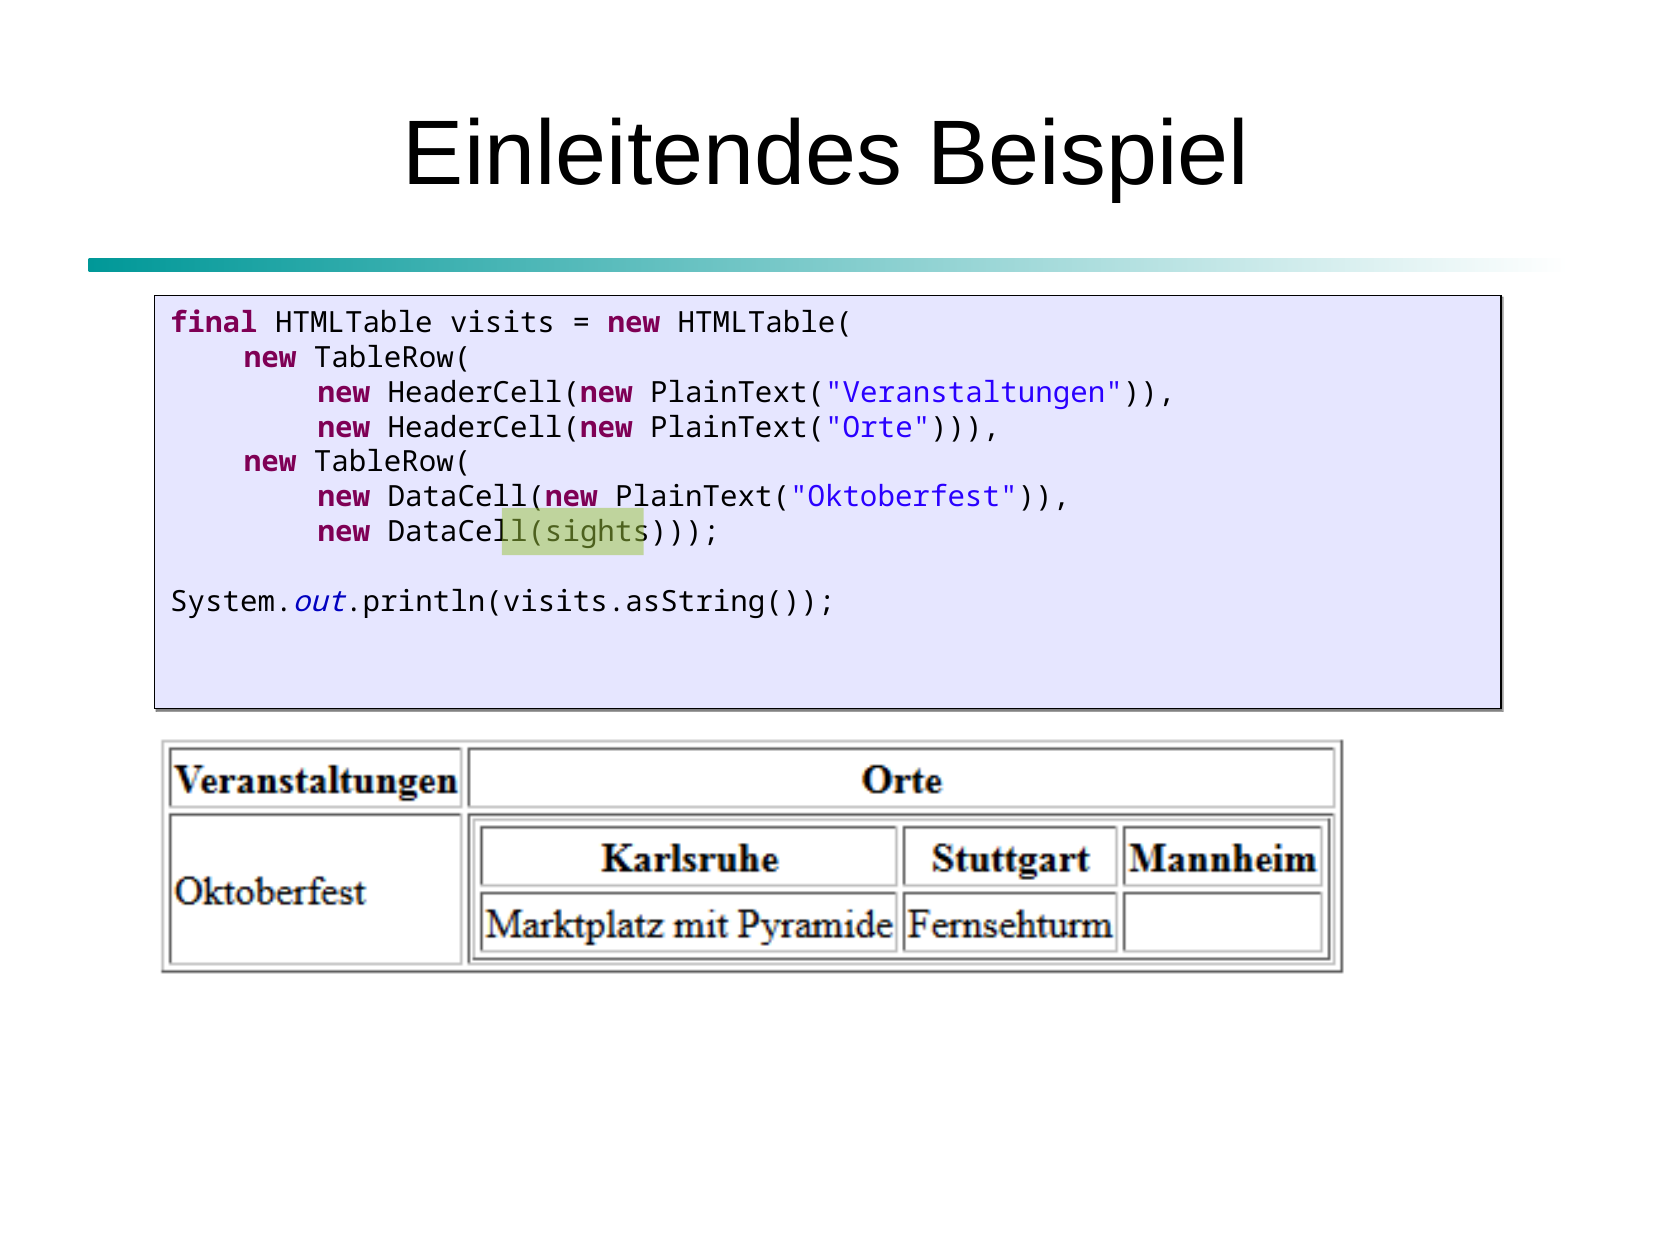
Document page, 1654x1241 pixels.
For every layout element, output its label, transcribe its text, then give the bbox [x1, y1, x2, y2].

picture [147, 728, 1359, 1004]
title Einleitendes Beispiel [82, 49, 1571, 257]
text_box [501, 507, 644, 556]
text_box final HTMLTable visits = new HTMLTable( new TableRow( new HeaderCell(new PlainText("Veranstaltungen")), new HeaderCell(new PlainText("Orte"))), new TableRow( new DataCell(new PlainText("Oktoberfest")), new DataCell(sights))); System.out.println(visits.asString()); [154, 295, 1502, 709]
